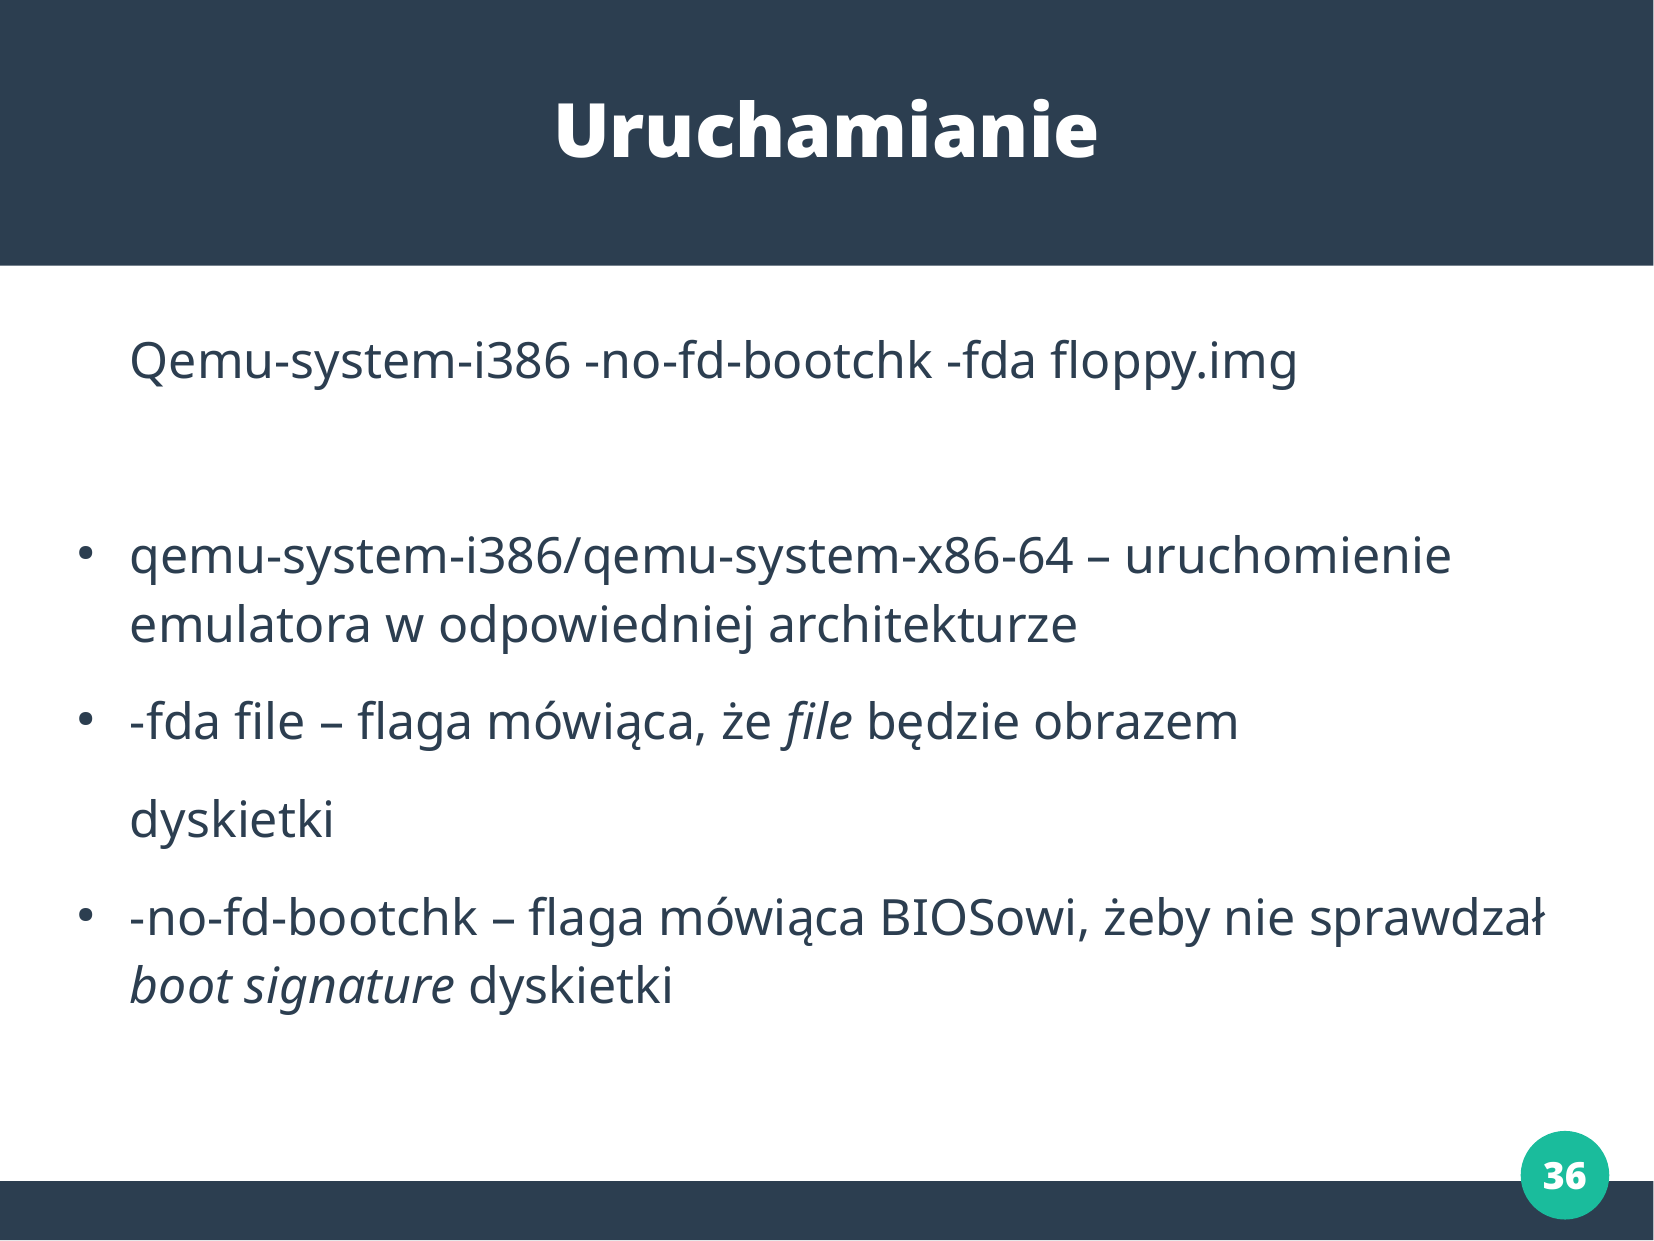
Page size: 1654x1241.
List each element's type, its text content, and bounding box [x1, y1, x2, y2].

title Uruchamianie [59, 49, 1595, 207]
list Qemu-system-i386 -no-fd-bootchk -fda floppy.img qemu-system-i386/qemu-system-x86-64 – uruchomienie emulatora w odpowiedniej architekturze -fda file – flaga mówiąca, że file będzie obrazem dyskietki -no-fd-bootchk – flaga mówiąca BIOSowi, żeby nie sprawdzał boot signature dyskietki [59, 324, 1595, 1152]
